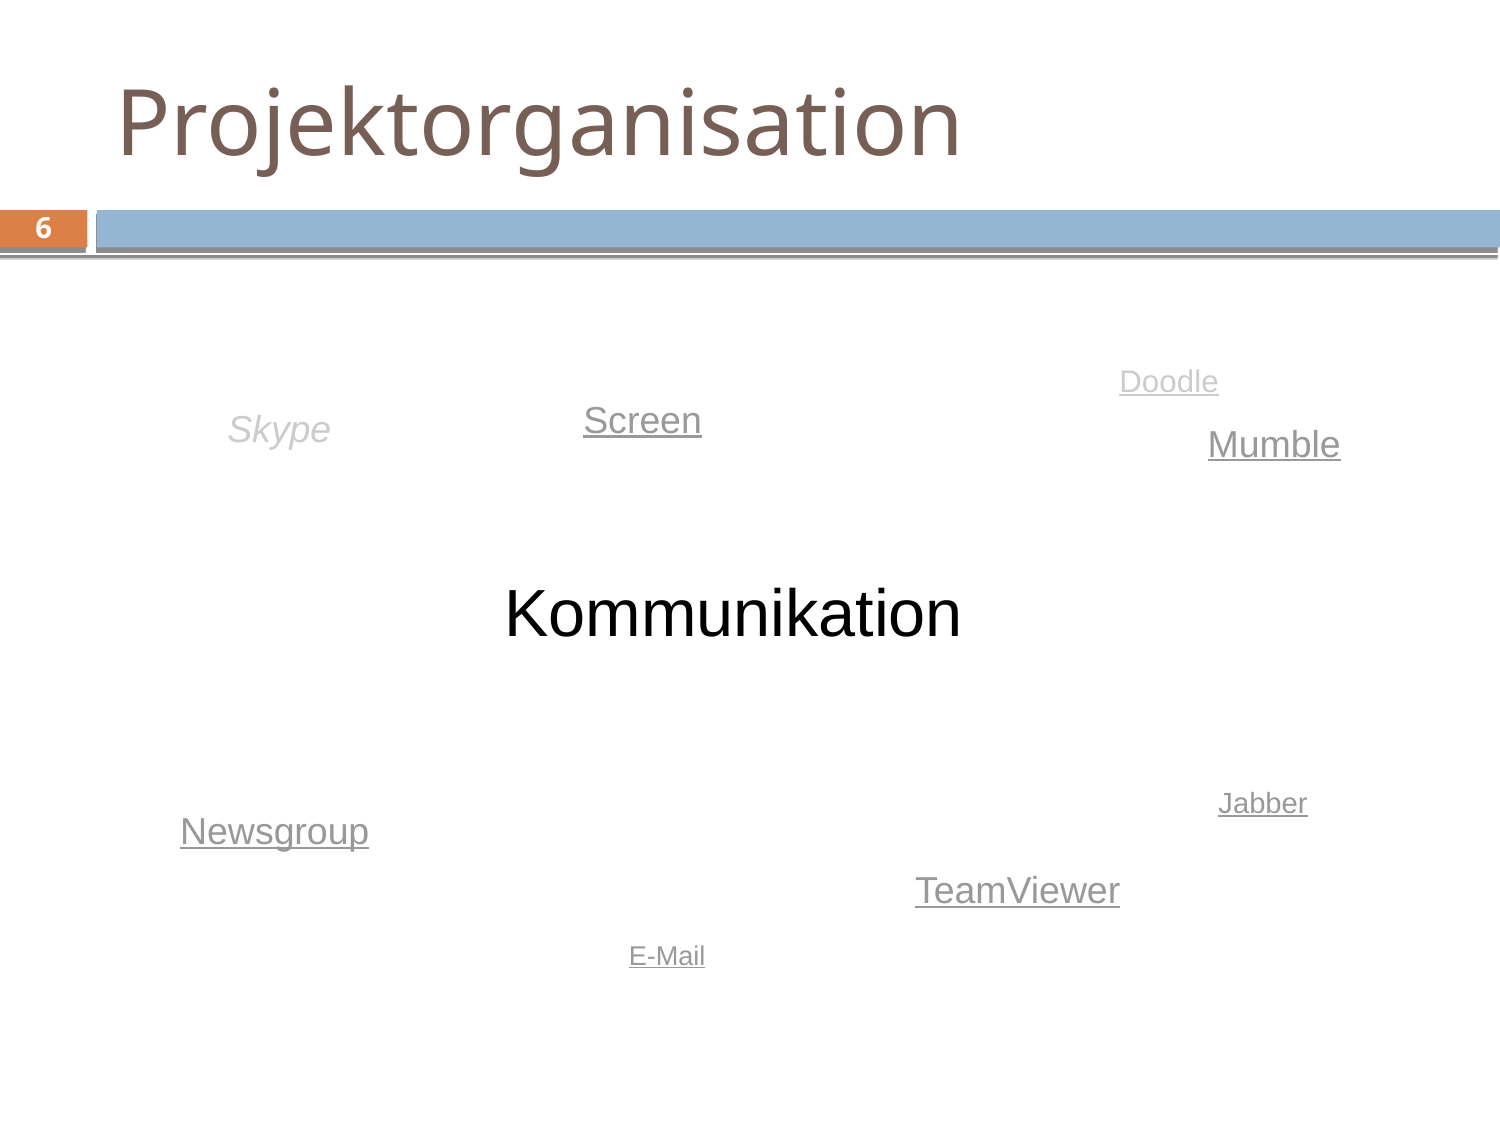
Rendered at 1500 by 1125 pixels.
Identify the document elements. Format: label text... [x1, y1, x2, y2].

text_box Mumble [1192, 415, 1356, 473]
text_box Skype [212, 401, 347, 459]
text_box Screen [568, 392, 732, 449]
text_box Doodle [1104, 356, 1236, 407]
title Projektorganisation [100, 37, 1438, 200]
subtitle Kommunikation [47, 274, 1385, 1028]
text_box Newsgroup [165, 803, 384, 860]
text_box Jabber [1203, 779, 1323, 828]
text_box TeamViewer [900, 862, 1135, 920]
text_box E-Mail [614, 933, 721, 979]
